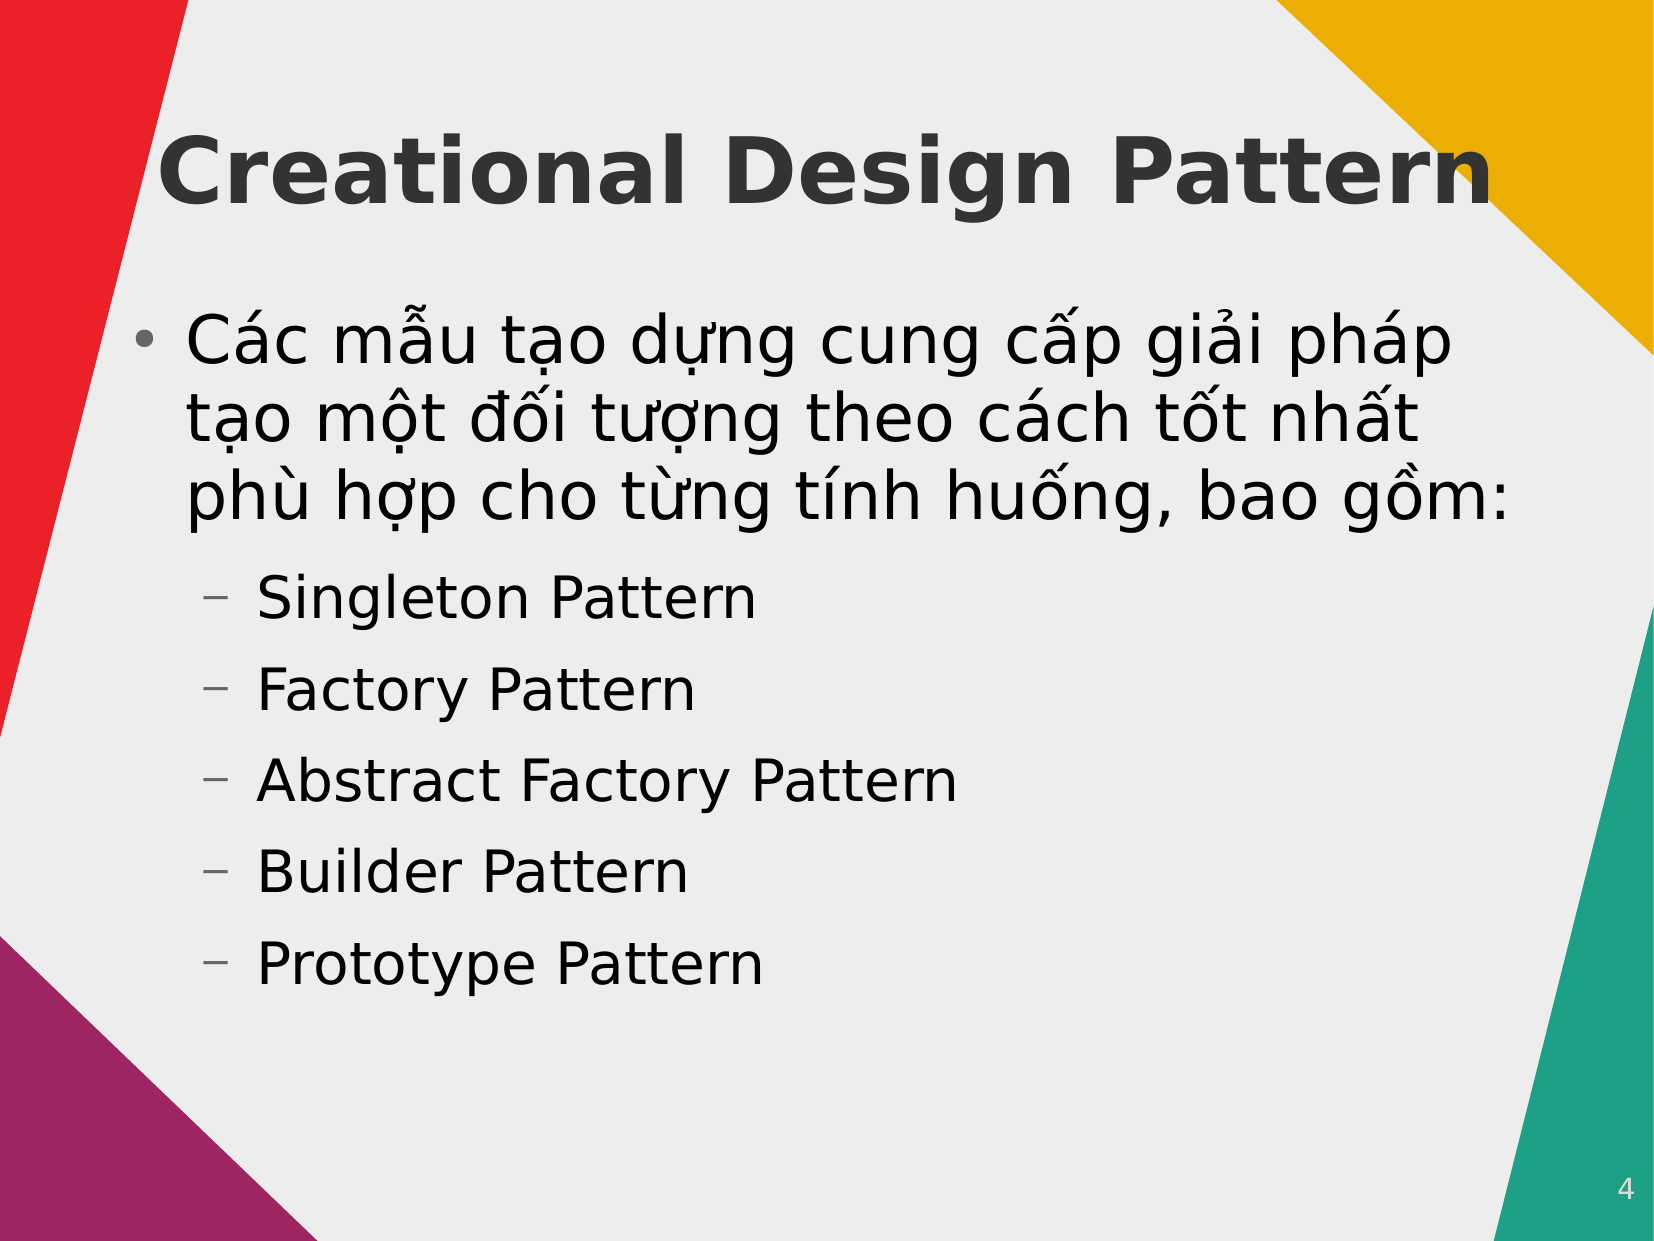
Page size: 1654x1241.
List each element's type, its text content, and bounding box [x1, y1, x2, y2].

list Các mẫu tạo dựng cung cấp giải pháp tạo một đối tượng theo cách tốt nhất phù hợp cho từng tính huống, bao gồm: Singleton Pattern Factory Pattern Abstract Factory Pattern Builder Pattern Prototype Pattern [114, 302, 1539, 1033]
title Creational Design Pattern [114, 73, 1539, 271]
